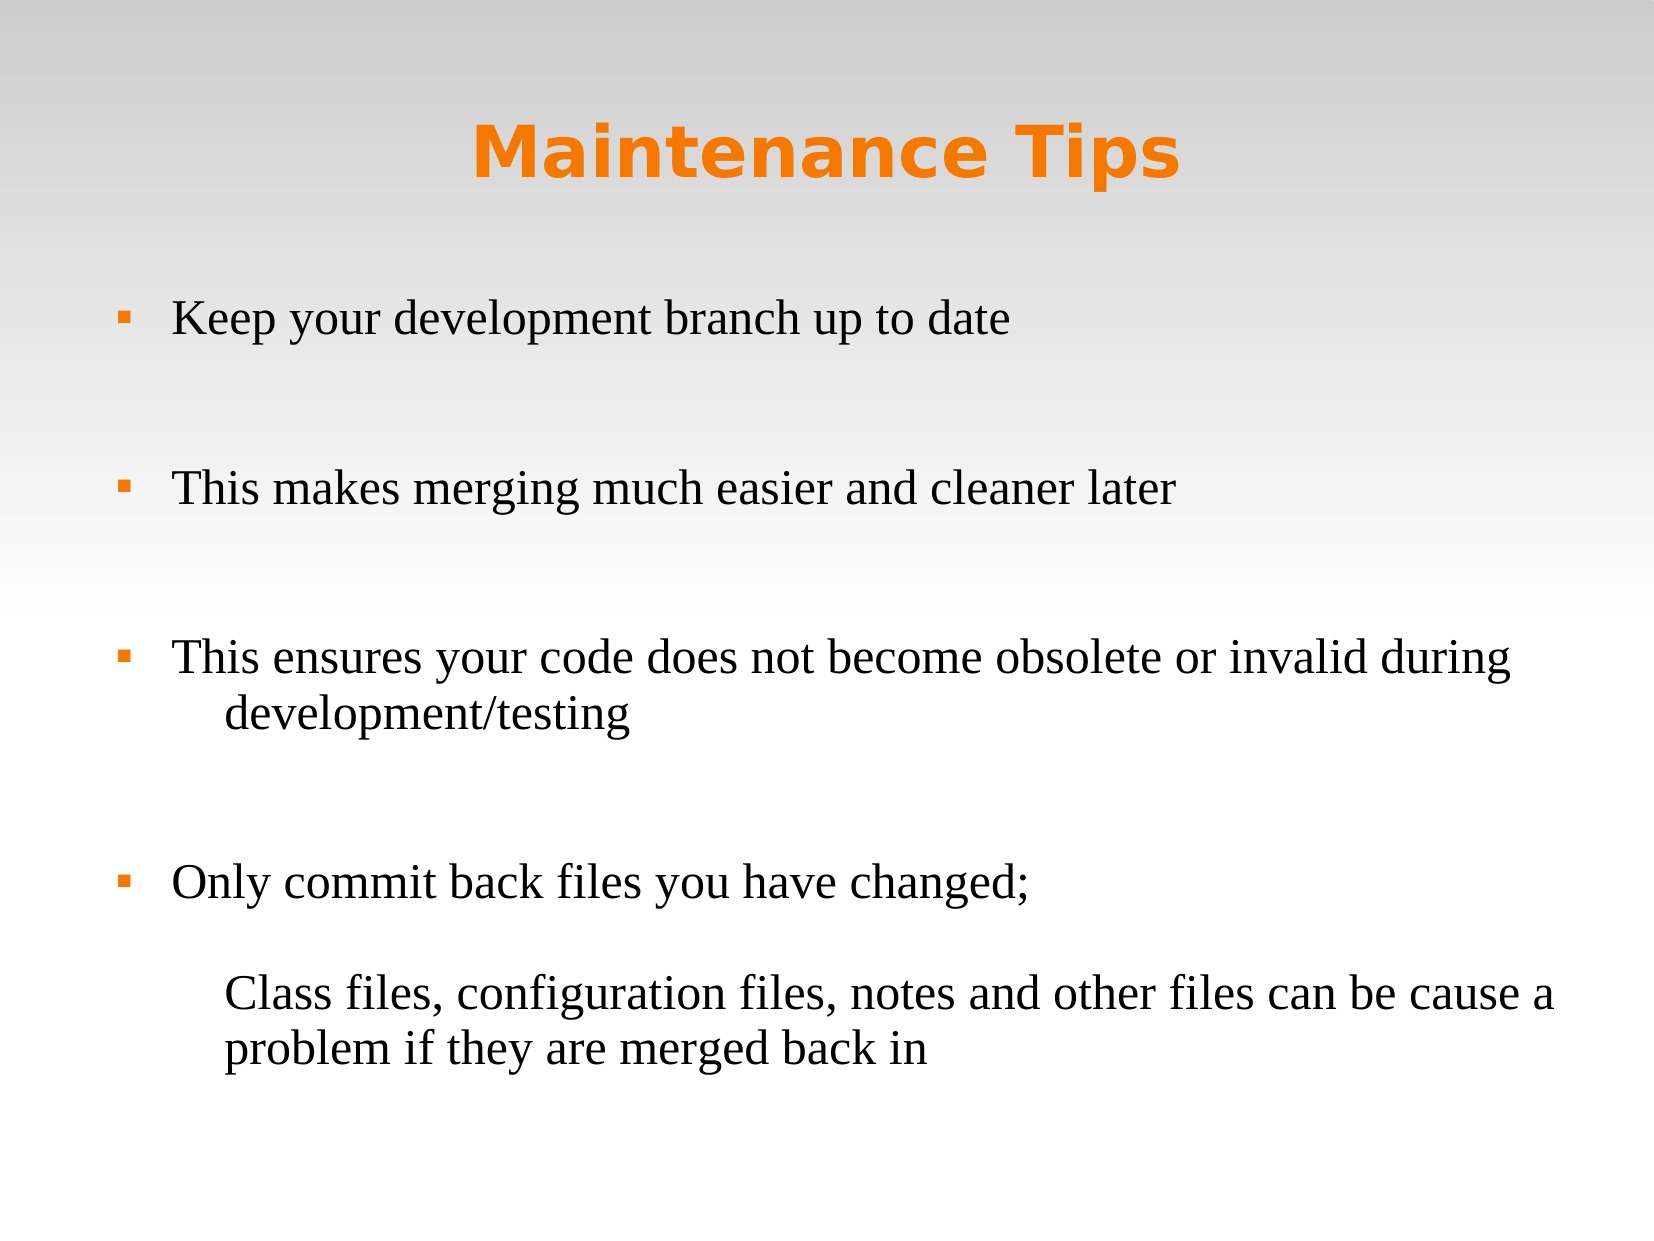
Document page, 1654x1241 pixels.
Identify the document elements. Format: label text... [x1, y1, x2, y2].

list Keep your development branch up to date This makes merging much easier and cleaner later This ensures your code does not become obsolete or invalid during development/testing Only commit back files you have changed; Class files, configuration files, notes and other files can be cause a problem if they are merged back in [82, 290, 1571, 1133]
title Maintenance Tips [82, 49, 1571, 257]
